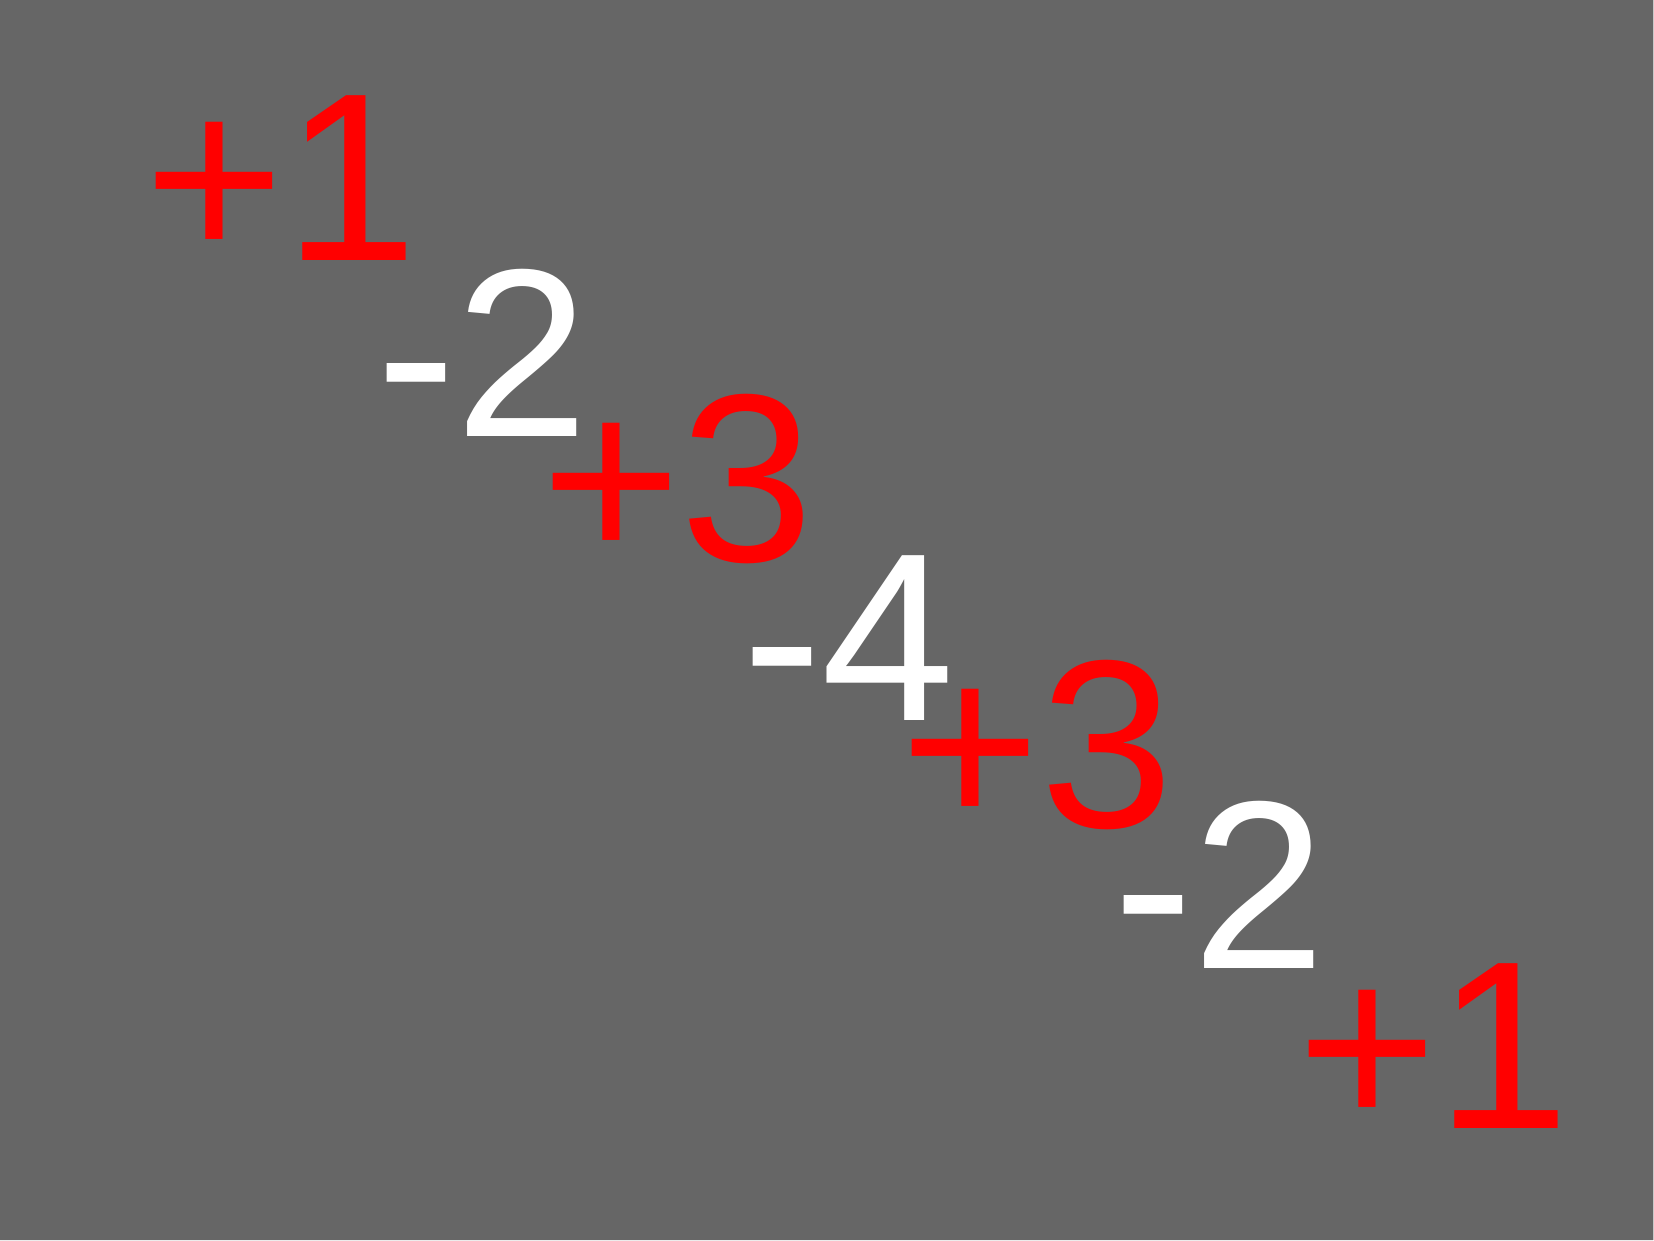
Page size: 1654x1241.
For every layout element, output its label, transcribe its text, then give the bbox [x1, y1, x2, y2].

text_box +1 [1282, 904, 1619, 1188]
text_box +3 [526, 337, 863, 621]
text_box [0, 0, 1654, 1241]
text_box +1 [129, 36, 466, 319]
text_box -2 [1098, 744, 1435, 1027]
text_box -2 [361, 212, 697, 495]
text_box -4 [727, 496, 1063, 779]
text_box +3 [885, 603, 1222, 886]
